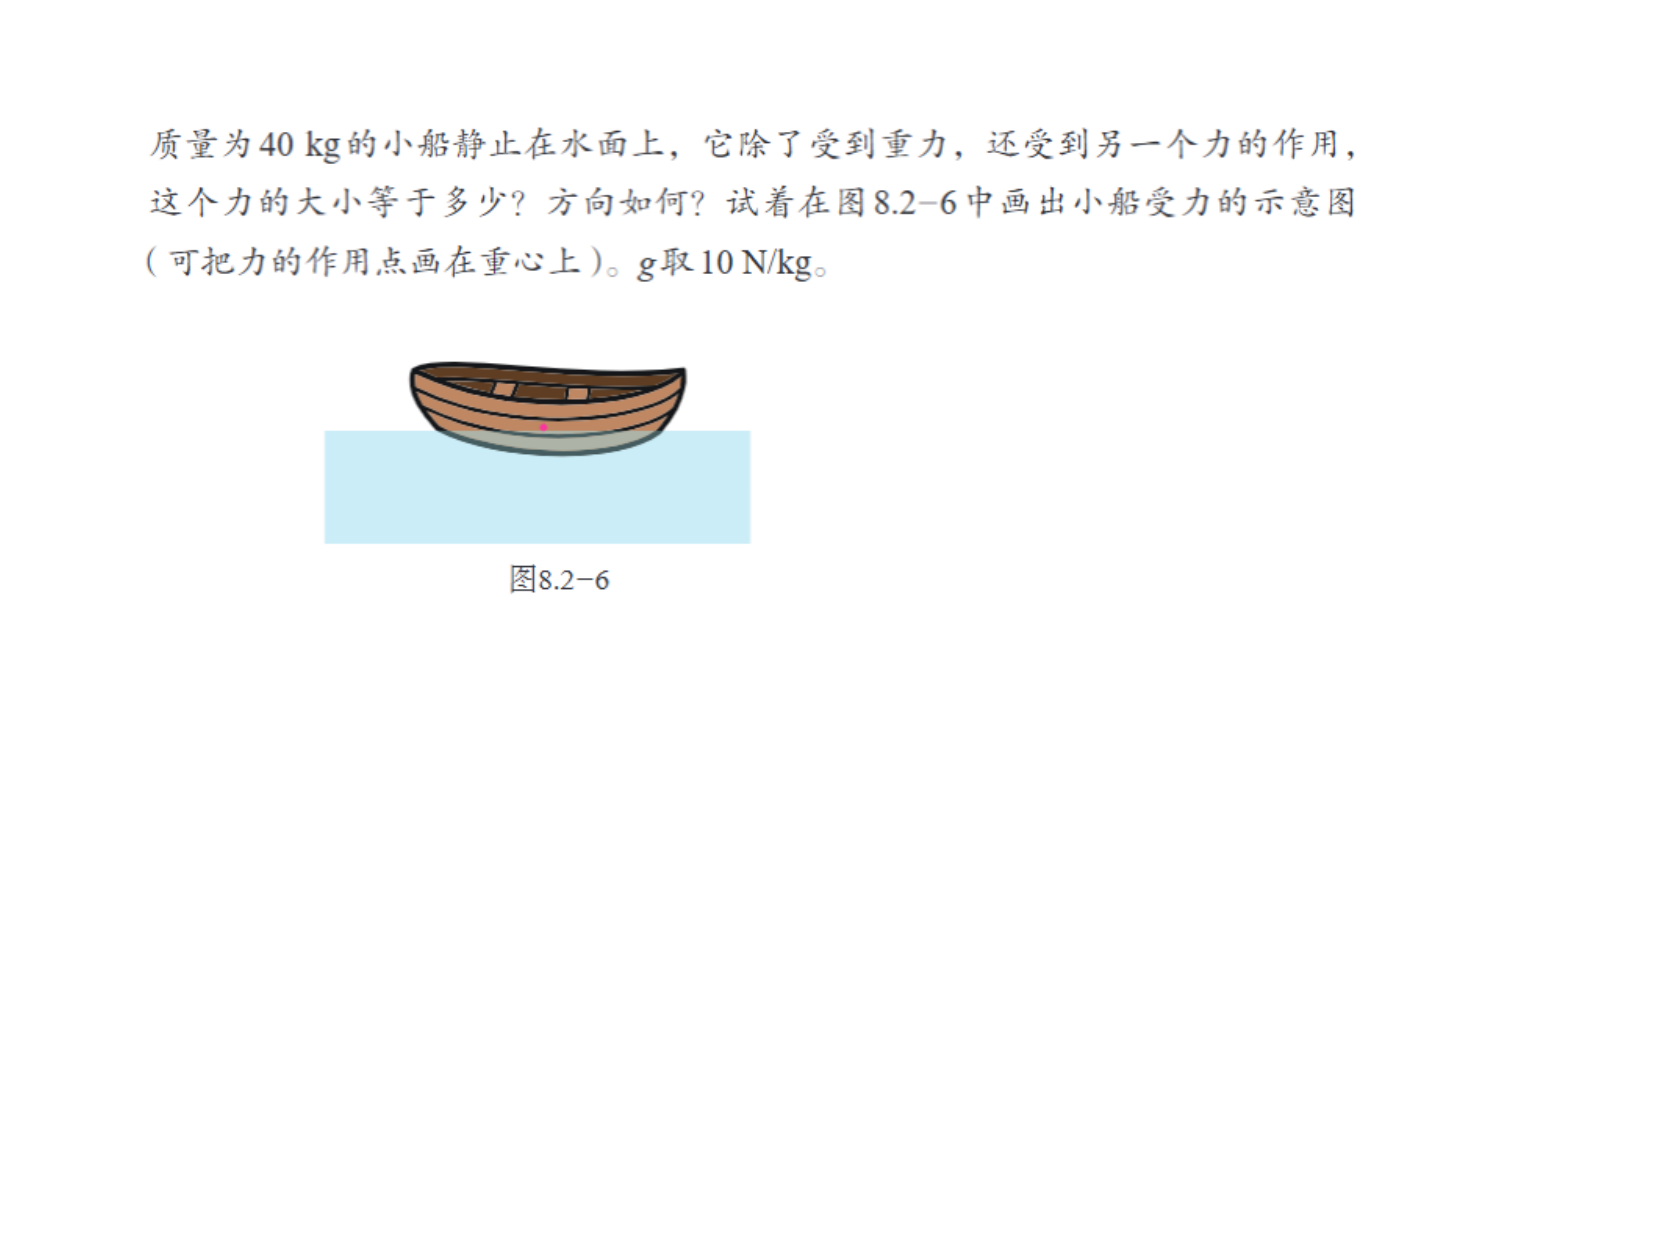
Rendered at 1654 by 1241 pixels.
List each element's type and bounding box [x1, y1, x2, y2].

picture [139, 98, 1401, 621]
